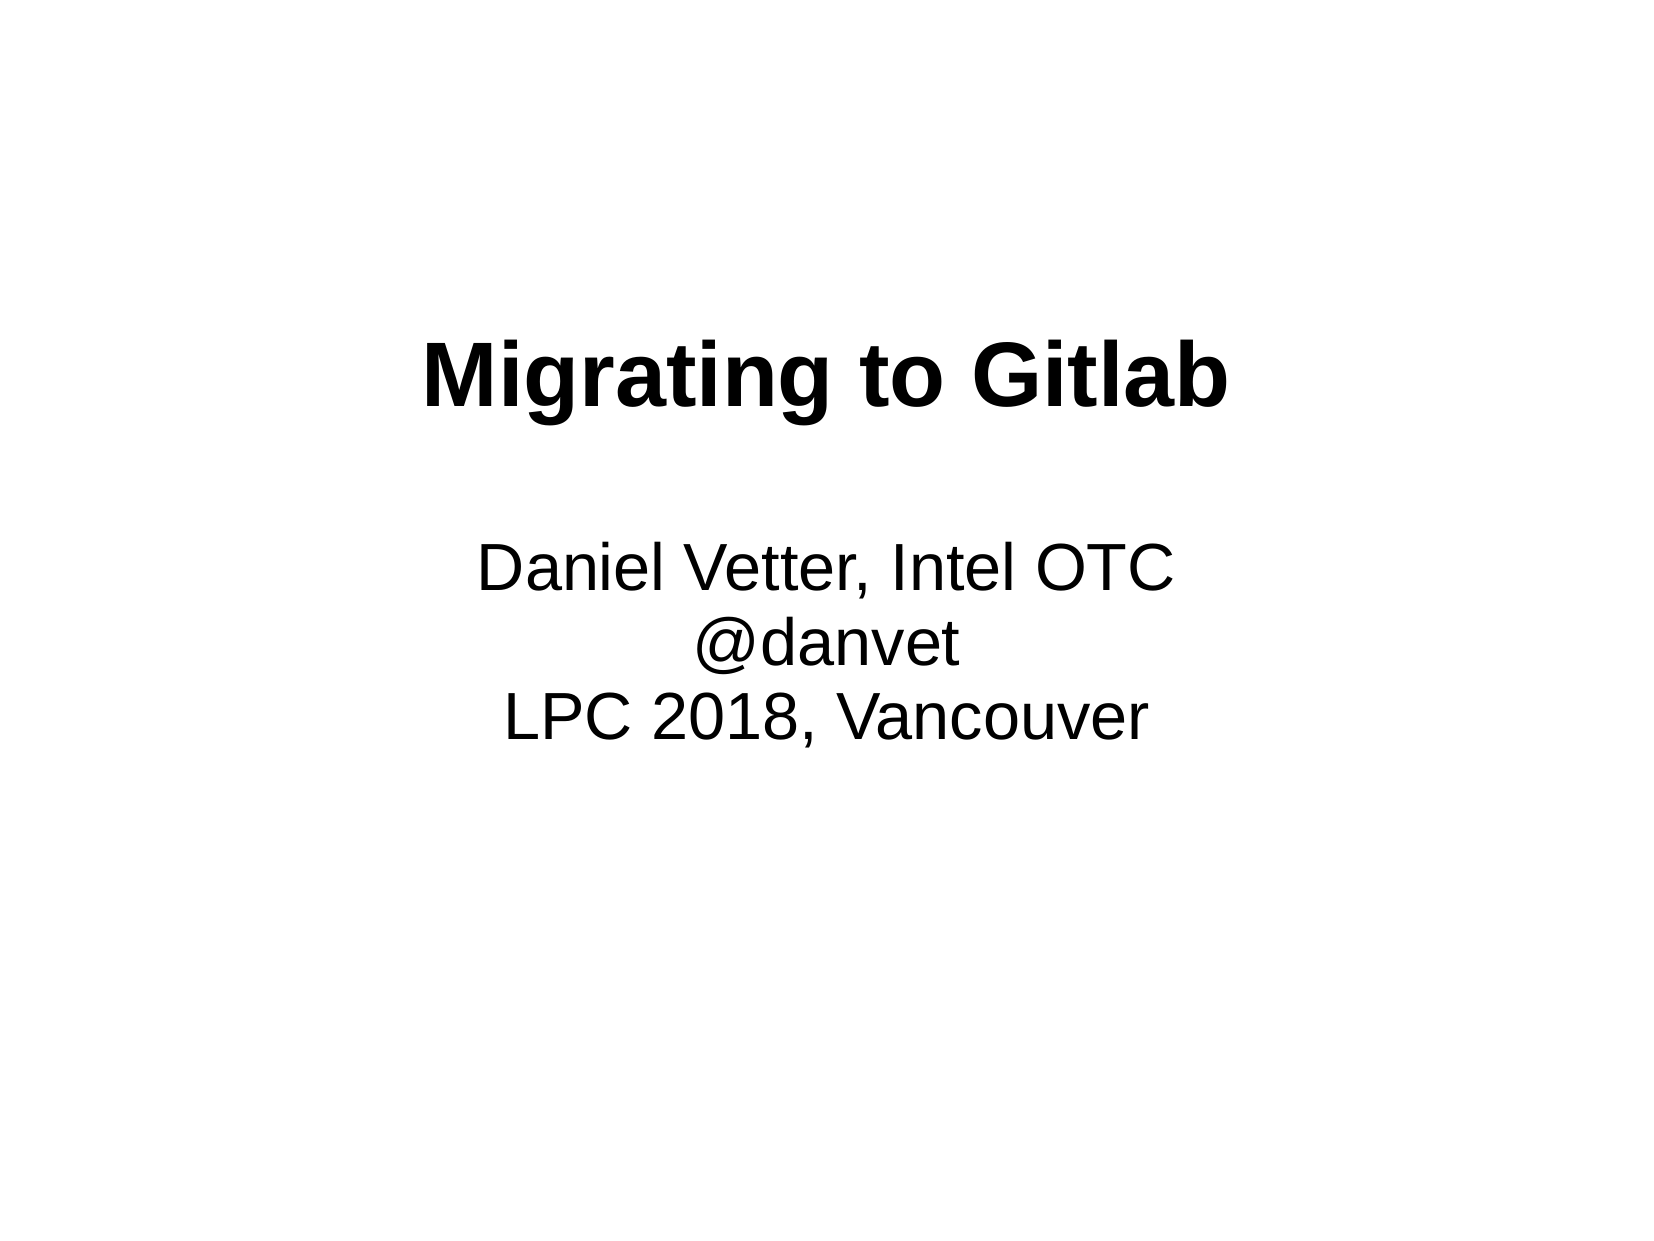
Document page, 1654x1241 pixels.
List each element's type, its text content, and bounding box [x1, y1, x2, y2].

subtitle Daniel Vetter, Intel OTC @danvet LPC 2018, Vancouver [82, 516, 1571, 768]
title Migrating to Gitlab [82, 271, 1571, 479]
